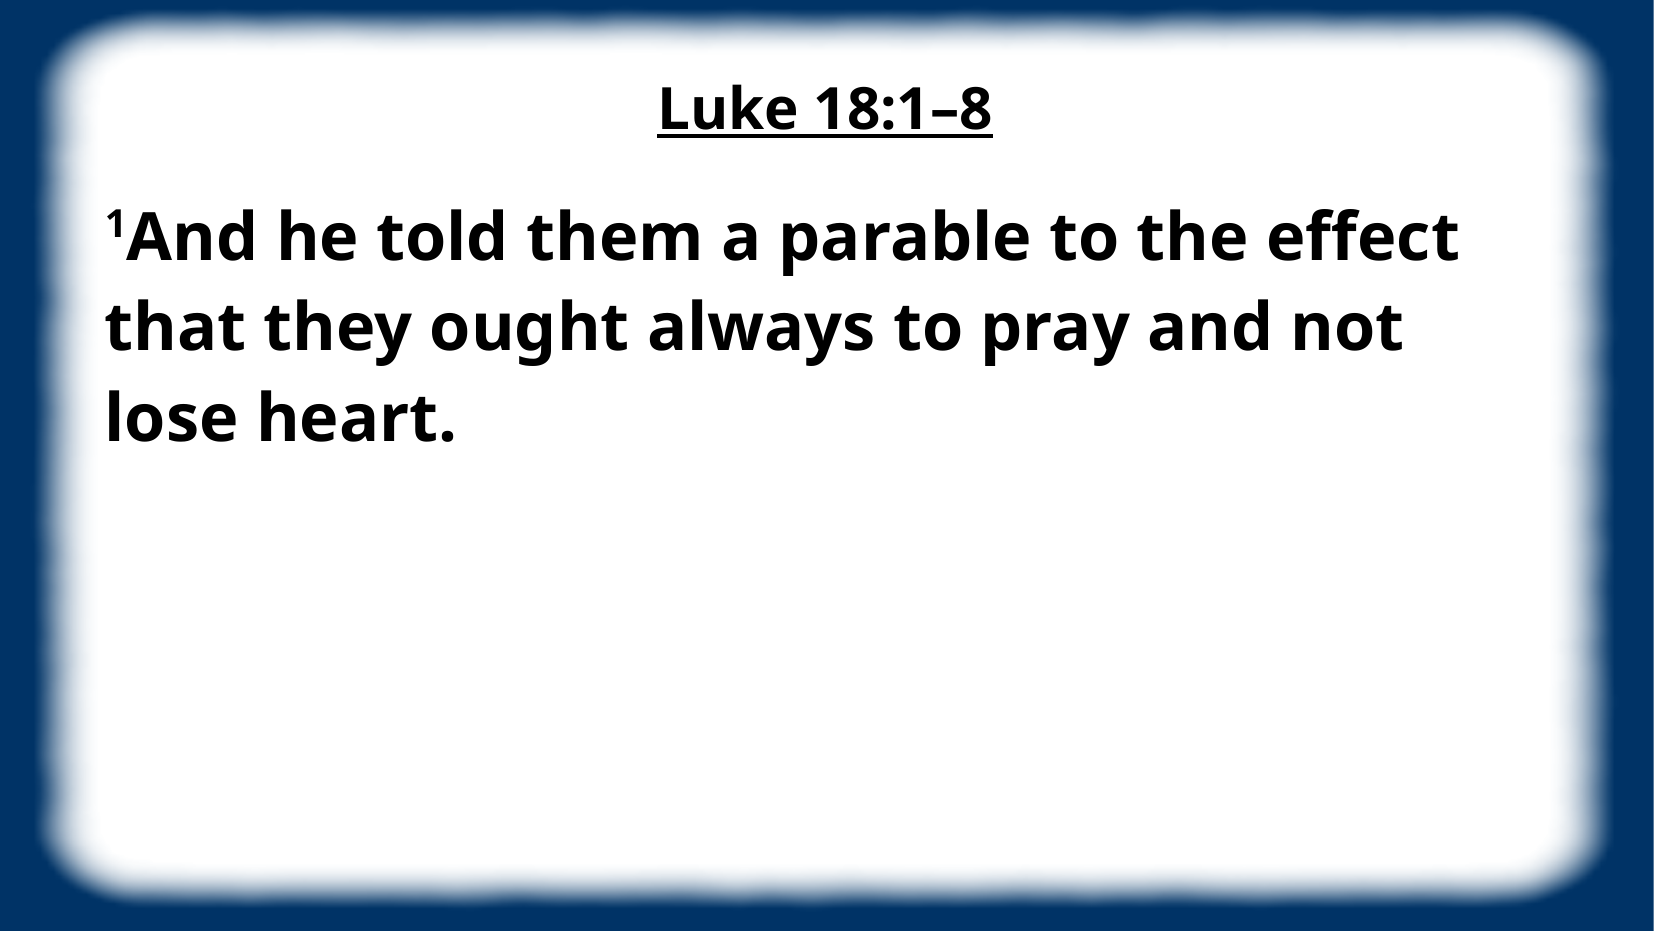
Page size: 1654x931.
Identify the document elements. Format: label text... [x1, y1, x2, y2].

text_box Luke 18:1–8 1And he told them a parable to the effect that they ought always to pray and not lose heart. [90, 60, 1561, 931]
picture [0, 0, 1654, 931]
